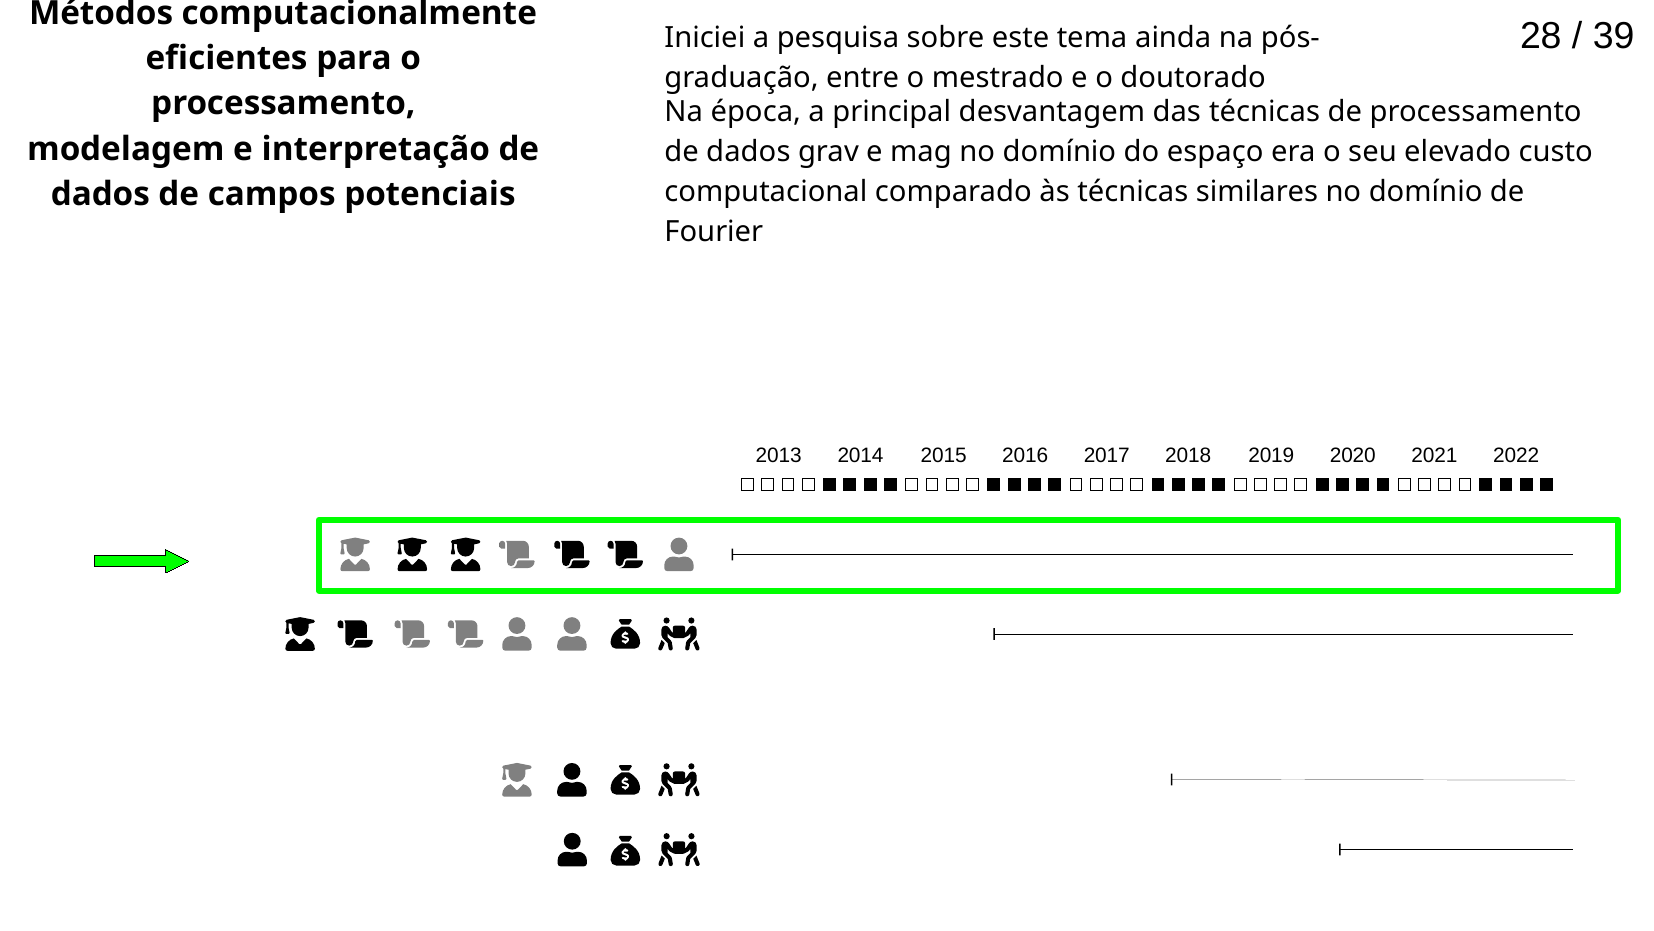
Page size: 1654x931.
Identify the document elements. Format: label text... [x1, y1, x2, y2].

picture [607, 538, 644, 571]
text_box [905, 478, 918, 491]
text_box 2021 [1396, 436, 1473, 475]
text_box [1479, 478, 1492, 491]
text_box Iniciei a pesquisa sobre este tema ainda na pós-graduação, entre o mestrado e o doutorado [649, 5, 1382, 100]
text_box 2014 [822, 436, 899, 475]
picture [337, 618, 373, 650]
text_box 2018 [1150, 436, 1227, 475]
text_box [1070, 478, 1082, 491]
picture [450, 537, 481, 572]
text_box [1520, 478, 1533, 491]
text_box [926, 478, 938, 491]
text_box [94, 549, 189, 573]
text_box [659, 534, 698, 577]
text_box [761, 478, 774, 491]
picture [285, 617, 315, 651]
text_box [1438, 478, 1451, 491]
picture [610, 835, 641, 866]
text_box [1152, 478, 1164, 491]
text_box [843, 478, 856, 491]
text_box 2019 [1233, 436, 1310, 475]
text_box Na época, a principal desvantagem das técnicas de processamento de dados grav e mag no domínio do espaço era o seu elevado custo computacional comparado às técnicas similares no domínio de Fourier [649, 100, 1630, 240]
picture [658, 833, 700, 867]
text_box [802, 478, 815, 491]
text_box [1172, 478, 1185, 491]
text_box <number> / 39 [1375, 0, 1654, 71]
text_box [1336, 478, 1349, 491]
text_box [966, 478, 979, 491]
text_box [1398, 478, 1411, 491]
text_box [864, 478, 877, 491]
text_box [1459, 478, 1471, 491]
text_box [987, 478, 1000, 491]
text_box [393, 611, 432, 654]
picture [658, 617, 700, 651]
text_box [497, 611, 536, 654]
text_box [552, 611, 591, 654]
text_box [823, 478, 836, 491]
text_box [1234, 478, 1247, 491]
picture [557, 832, 588, 867]
text_box [446, 611, 485, 654]
text_box [884, 478, 897, 491]
text_box [1254, 478, 1267, 491]
text_box 2016 [987, 436, 1064, 475]
text_box [1008, 478, 1021, 491]
text_box [946, 478, 959, 491]
text_box [1356, 478, 1369, 491]
text_box [1294, 478, 1307, 491]
text_box [1130, 478, 1143, 491]
text_box [1500, 478, 1512, 491]
picture [557, 762, 587, 797]
text_box [1110, 478, 1123, 491]
text_box 2015 [905, 436, 982, 475]
picture [658, 763, 700, 797]
text_box [1377, 478, 1389, 491]
picture [554, 538, 590, 571]
text_box [1192, 478, 1205, 491]
text_box [497, 758, 536, 801]
text_box 2013 [740, 436, 817, 475]
text_box 2020 [1315, 436, 1391, 475]
text_box 2017 [1068, 436, 1145, 475]
text_box [499, 532, 538, 575]
text_box [1418, 478, 1431, 491]
text_box [1274, 478, 1287, 491]
picture [397, 537, 428, 572]
text_box [782, 478, 794, 491]
text_box [333, 532, 372, 575]
text_box [1048, 478, 1061, 491]
picture [610, 619, 641, 649]
text_box [741, 478, 754, 491]
text_box 2022 [1478, 436, 1555, 475]
text_box [1212, 478, 1225, 491]
text_box Métodos computacionalmente eficientes para o processamento, modelagem e interpretação de dados de campos potenciais [11, 3, 556, 201]
picture [610, 765, 641, 795]
text_box [1028, 478, 1041, 491]
text_box [1316, 478, 1329, 491]
text_box [1090, 478, 1103, 491]
text_box [1540, 478, 1553, 491]
